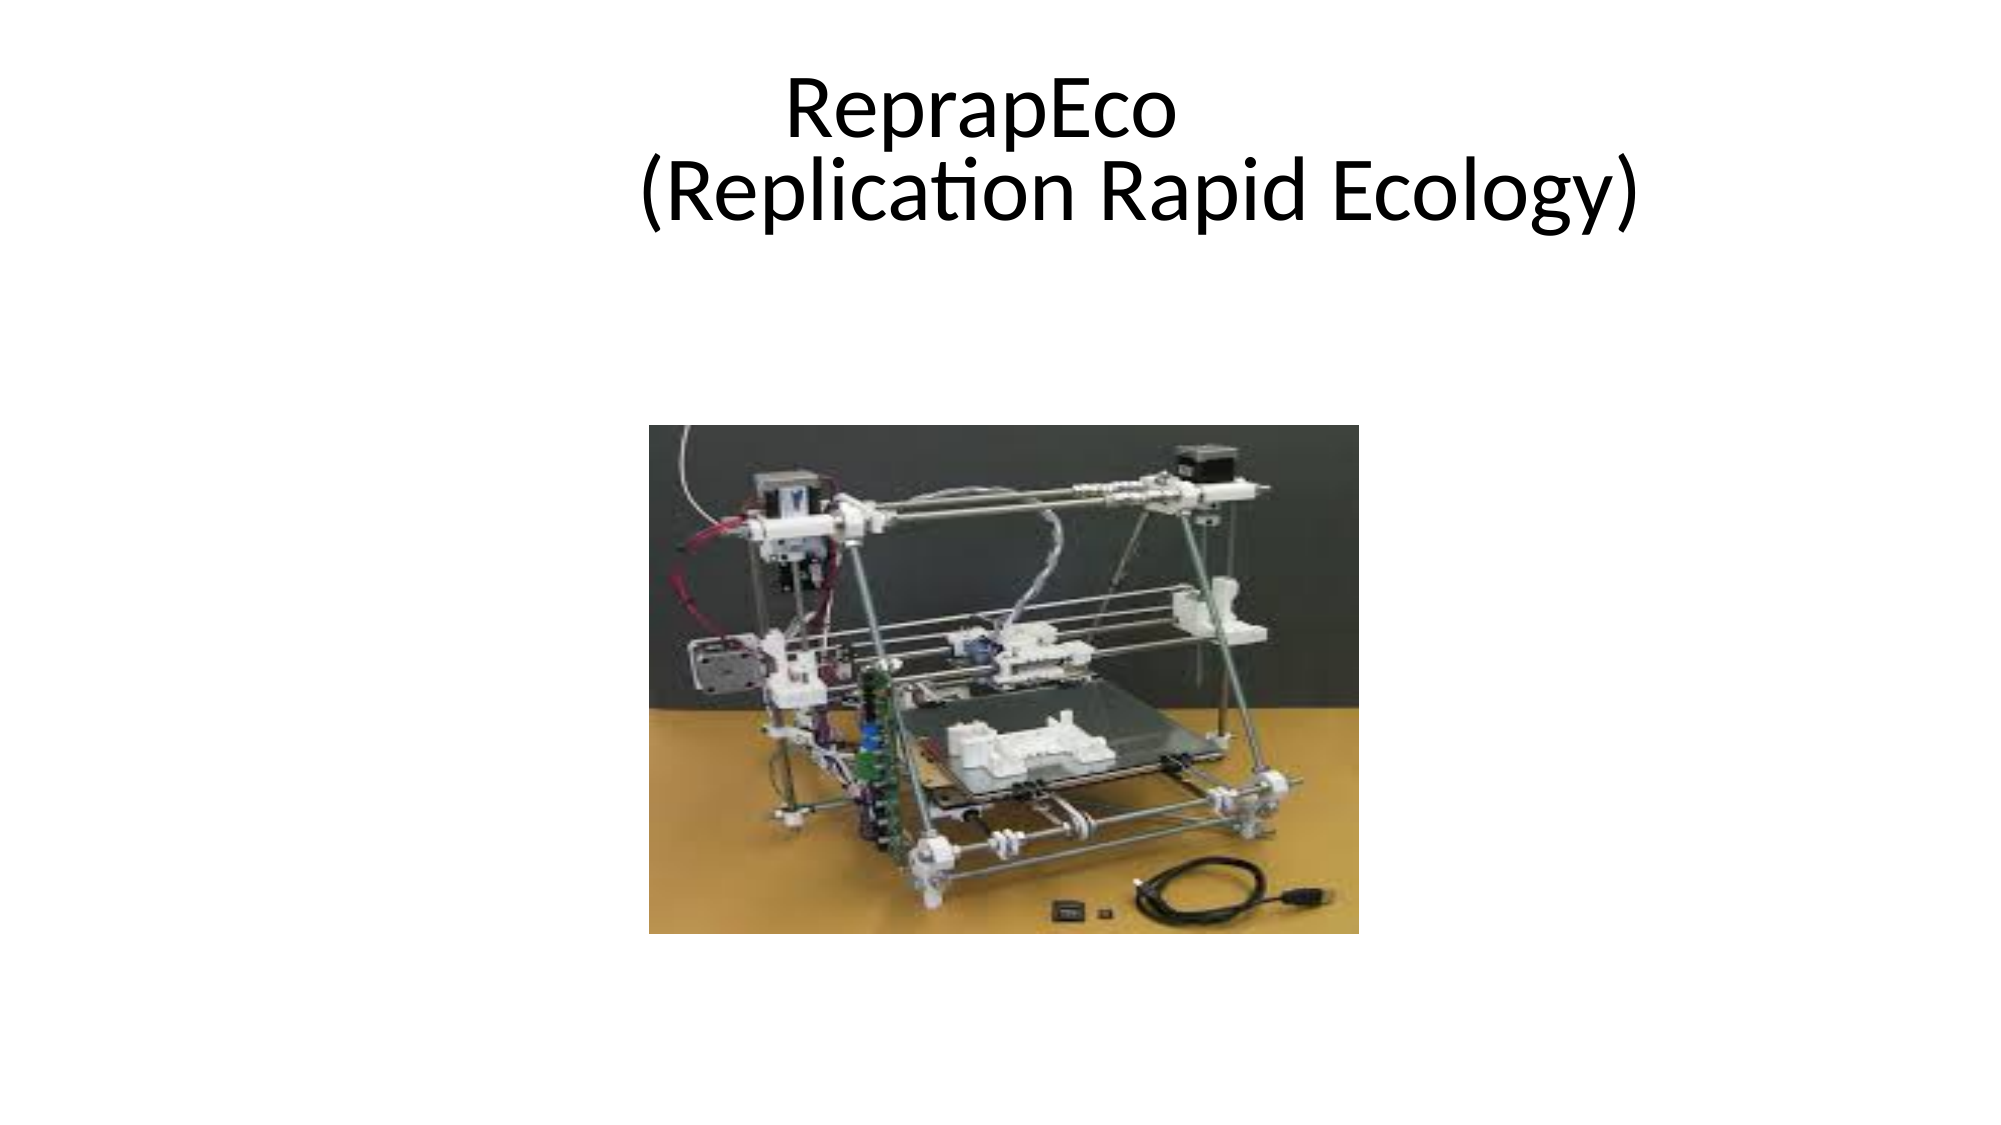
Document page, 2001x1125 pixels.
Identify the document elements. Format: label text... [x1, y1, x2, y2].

picture [649, 425, 1359, 934]
title ReprapEco (Replication Rapid Ecology) [99, 45, 1900, 264]
subtitle [99, 264, 1900, 1006]
